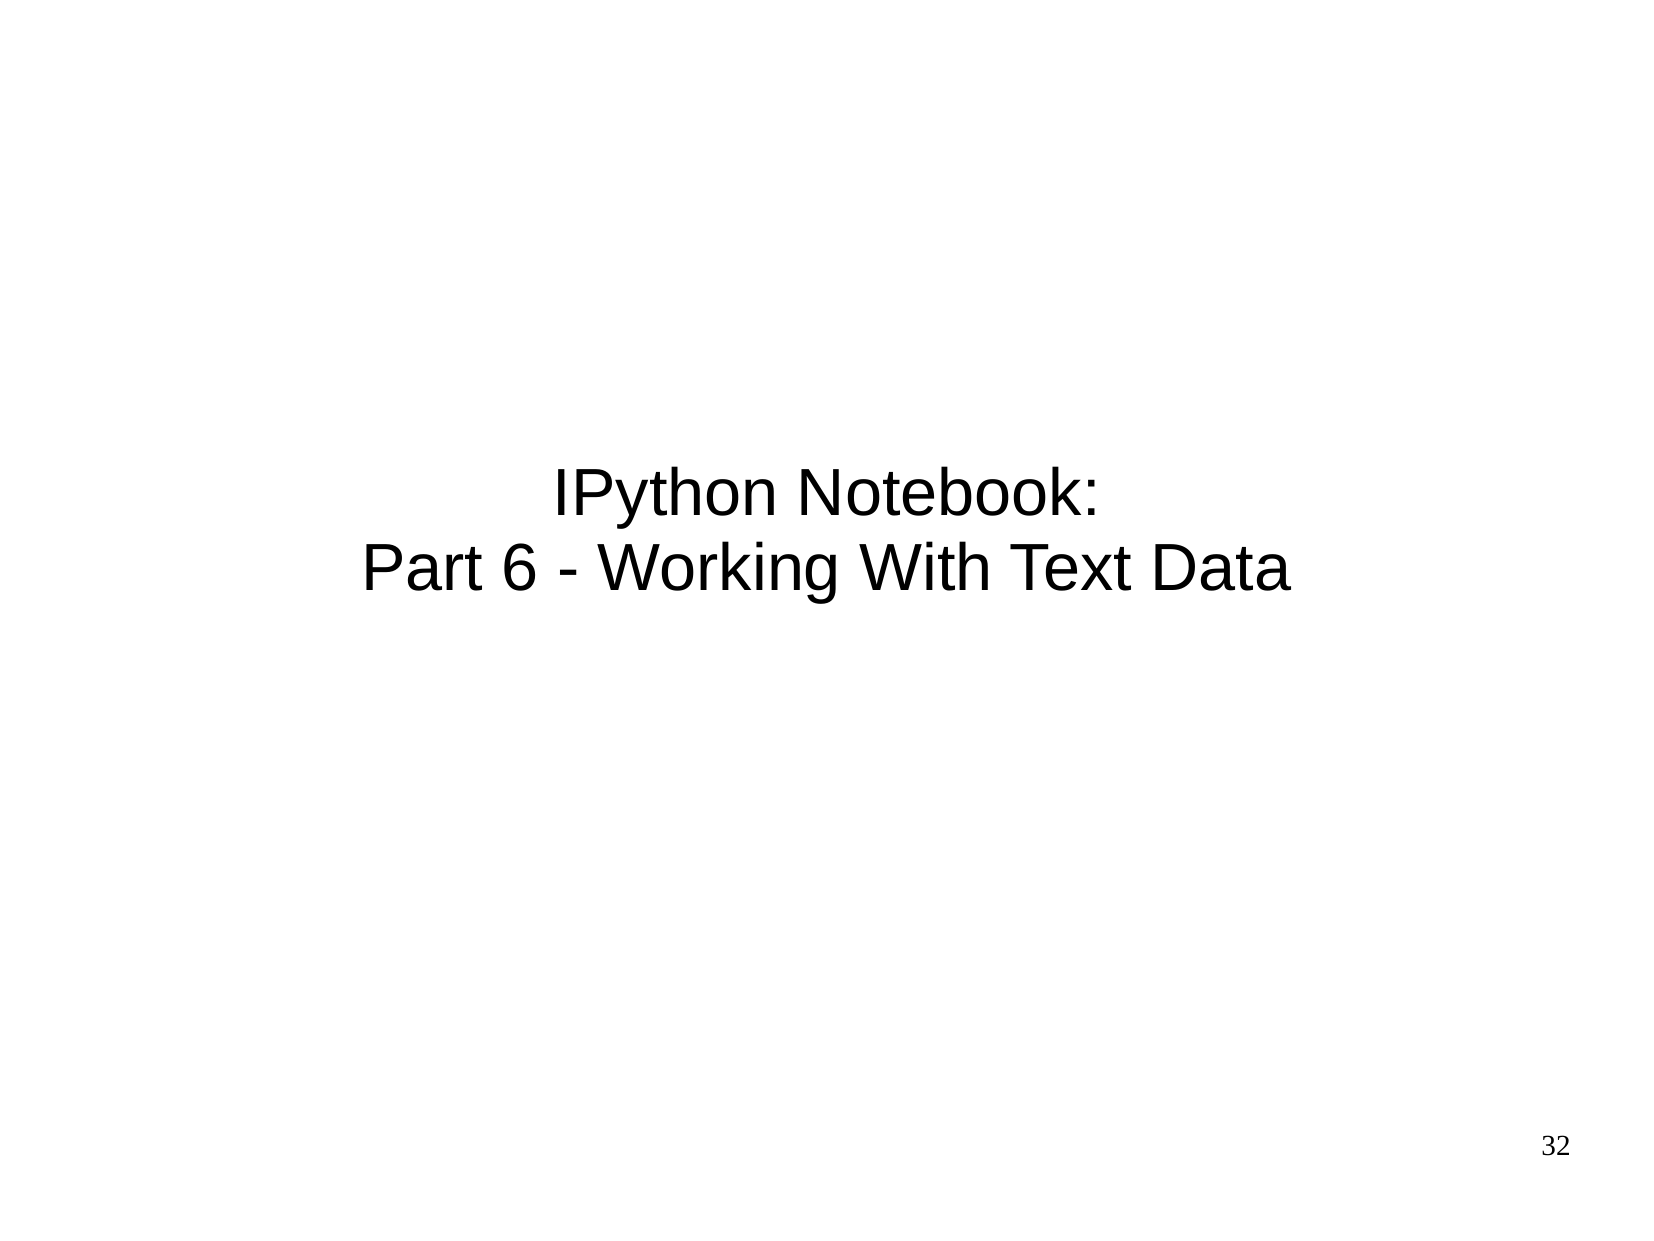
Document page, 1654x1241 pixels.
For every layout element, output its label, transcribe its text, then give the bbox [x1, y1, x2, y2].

subtitle IPython Notebook: Part 6 - Working With Text Data [82, 49, 1571, 1010]
